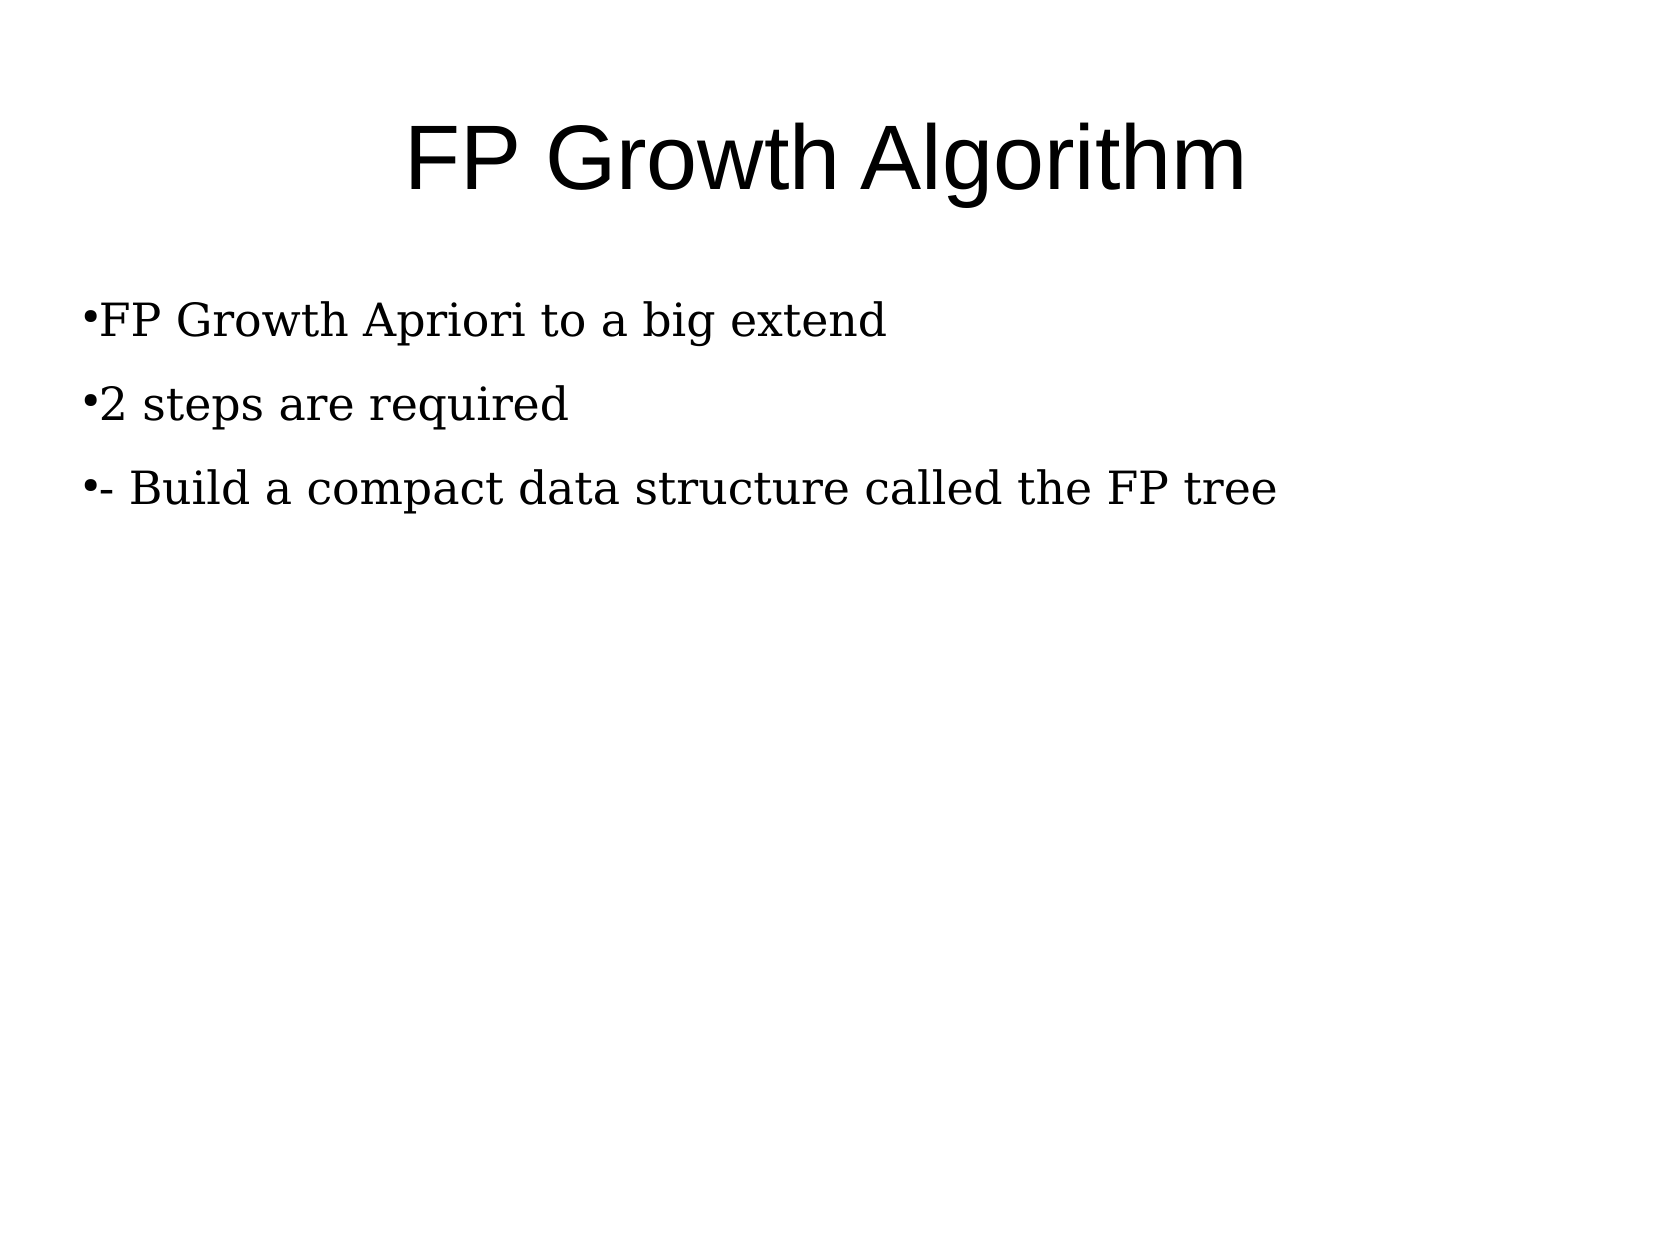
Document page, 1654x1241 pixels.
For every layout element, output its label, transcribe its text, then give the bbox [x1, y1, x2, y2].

list FP Growth Apriori to a big extend 2 steps are required - Build a compact data structure called the FP tree [82, 290, 1571, 1010]
title FP Growth Algorithm [82, 49, 1571, 257]
